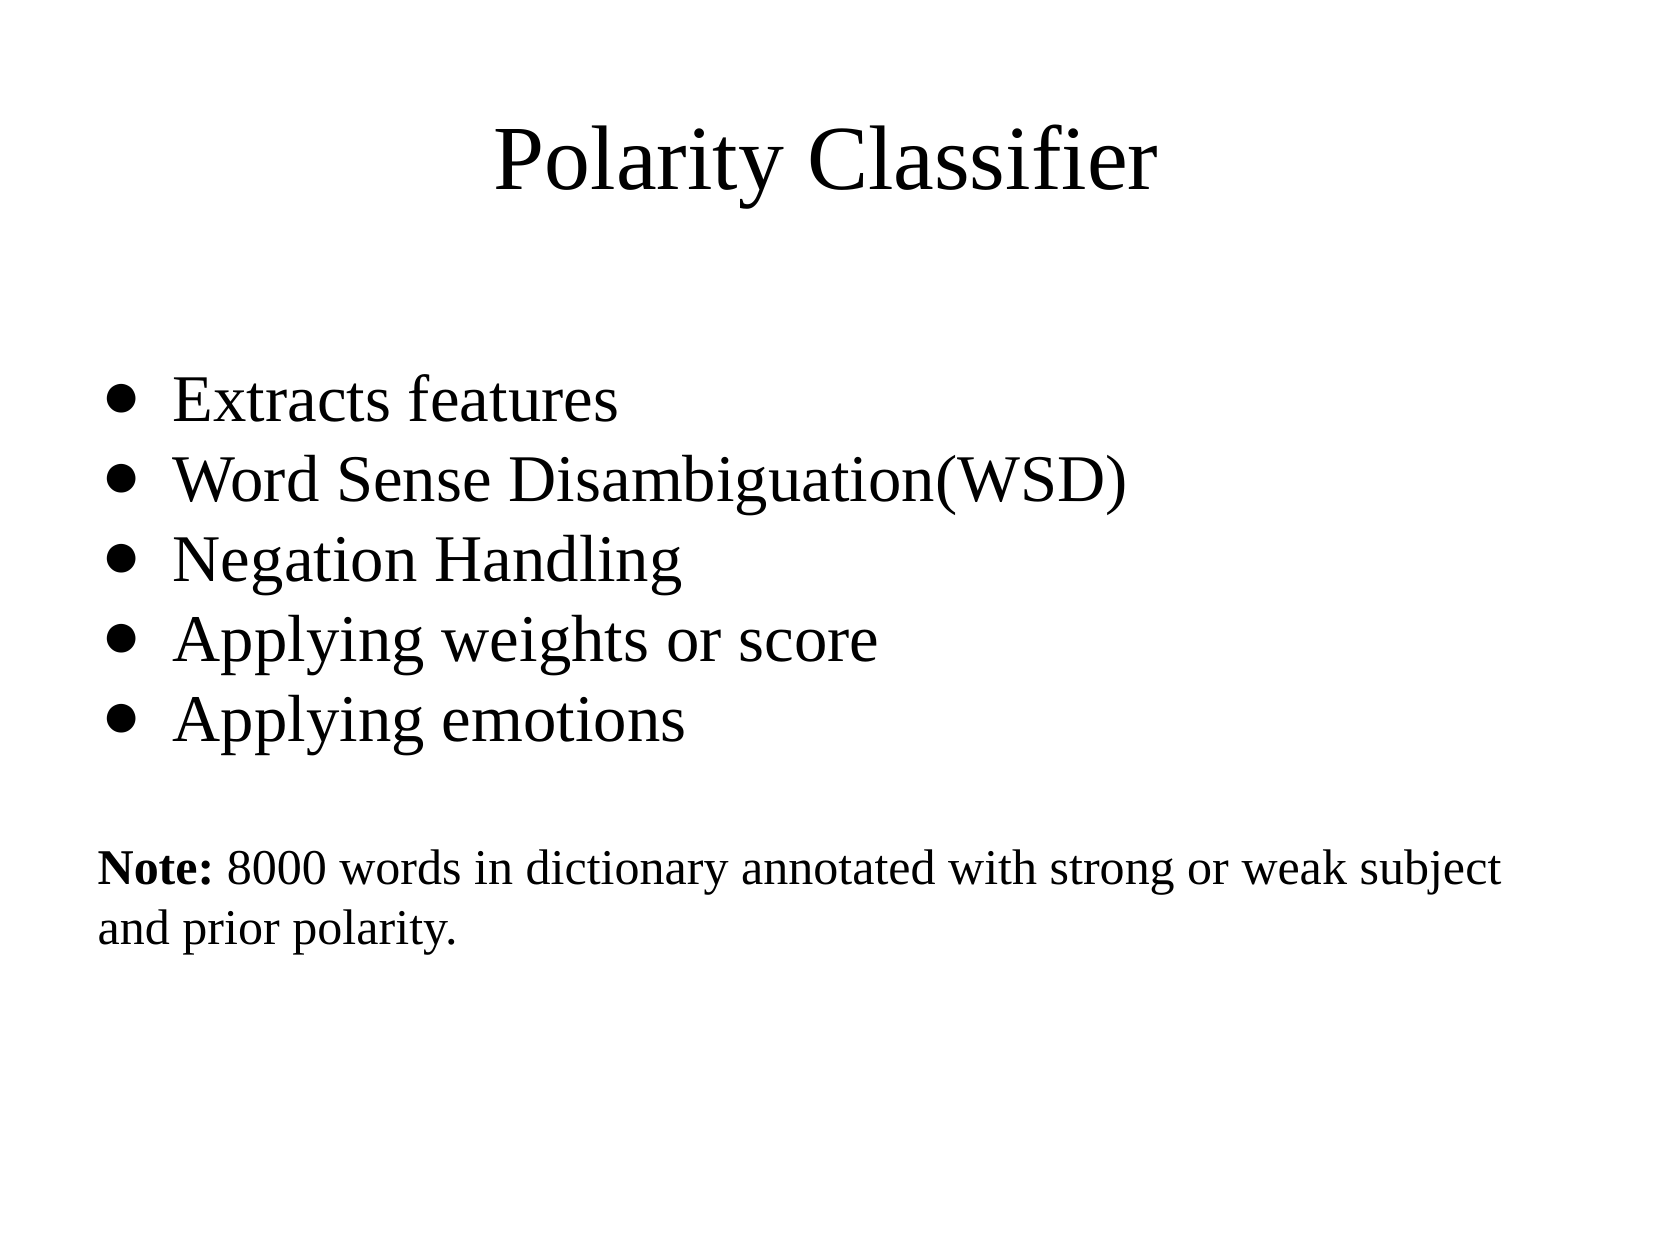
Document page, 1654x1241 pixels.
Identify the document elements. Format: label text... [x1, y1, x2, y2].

title Polarity Classifier [82, 49, 1571, 257]
list Extracts features Word Sense Disambiguation(WSD) Negation Handling Applying weights or score Applying emotions Note: 8000 words in dictionary annotated with strong or weak subject and prior polarity. [82, 340, 1571, 1010]
